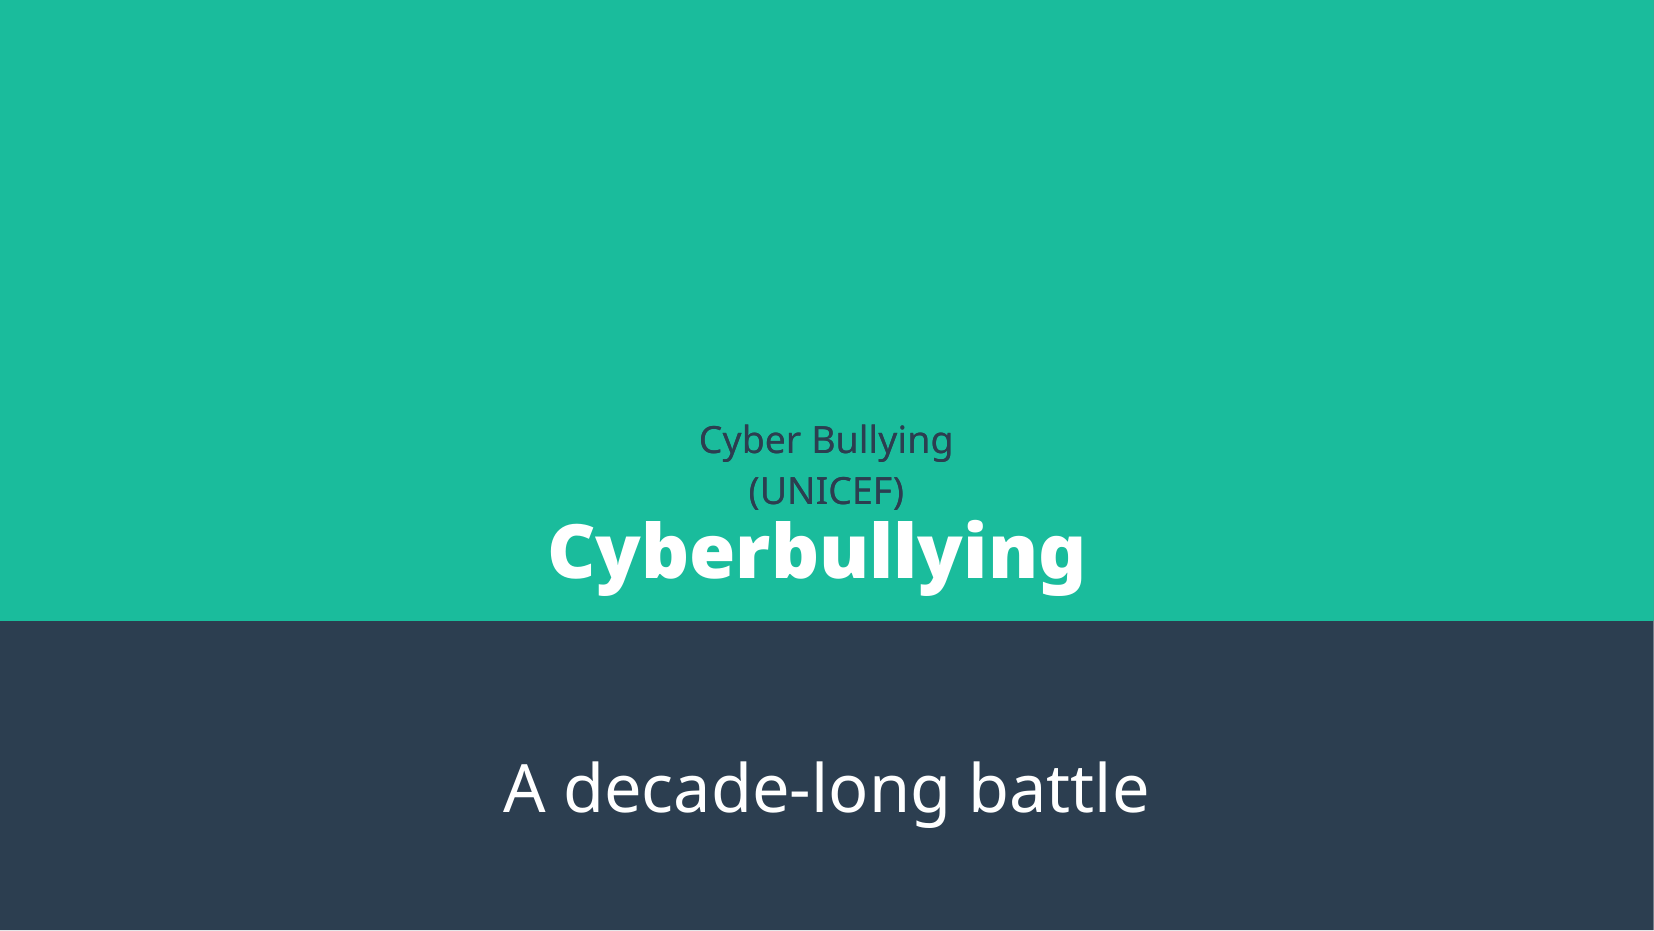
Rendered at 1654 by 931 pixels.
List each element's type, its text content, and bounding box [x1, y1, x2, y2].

text_box Cyber Bullying (UNICEF) [624, 433, 1029, 496]
title Cyberbullying [59, 453, 1595, 595]
subtitle A decade-long battle [59, 642, 1595, 886]
